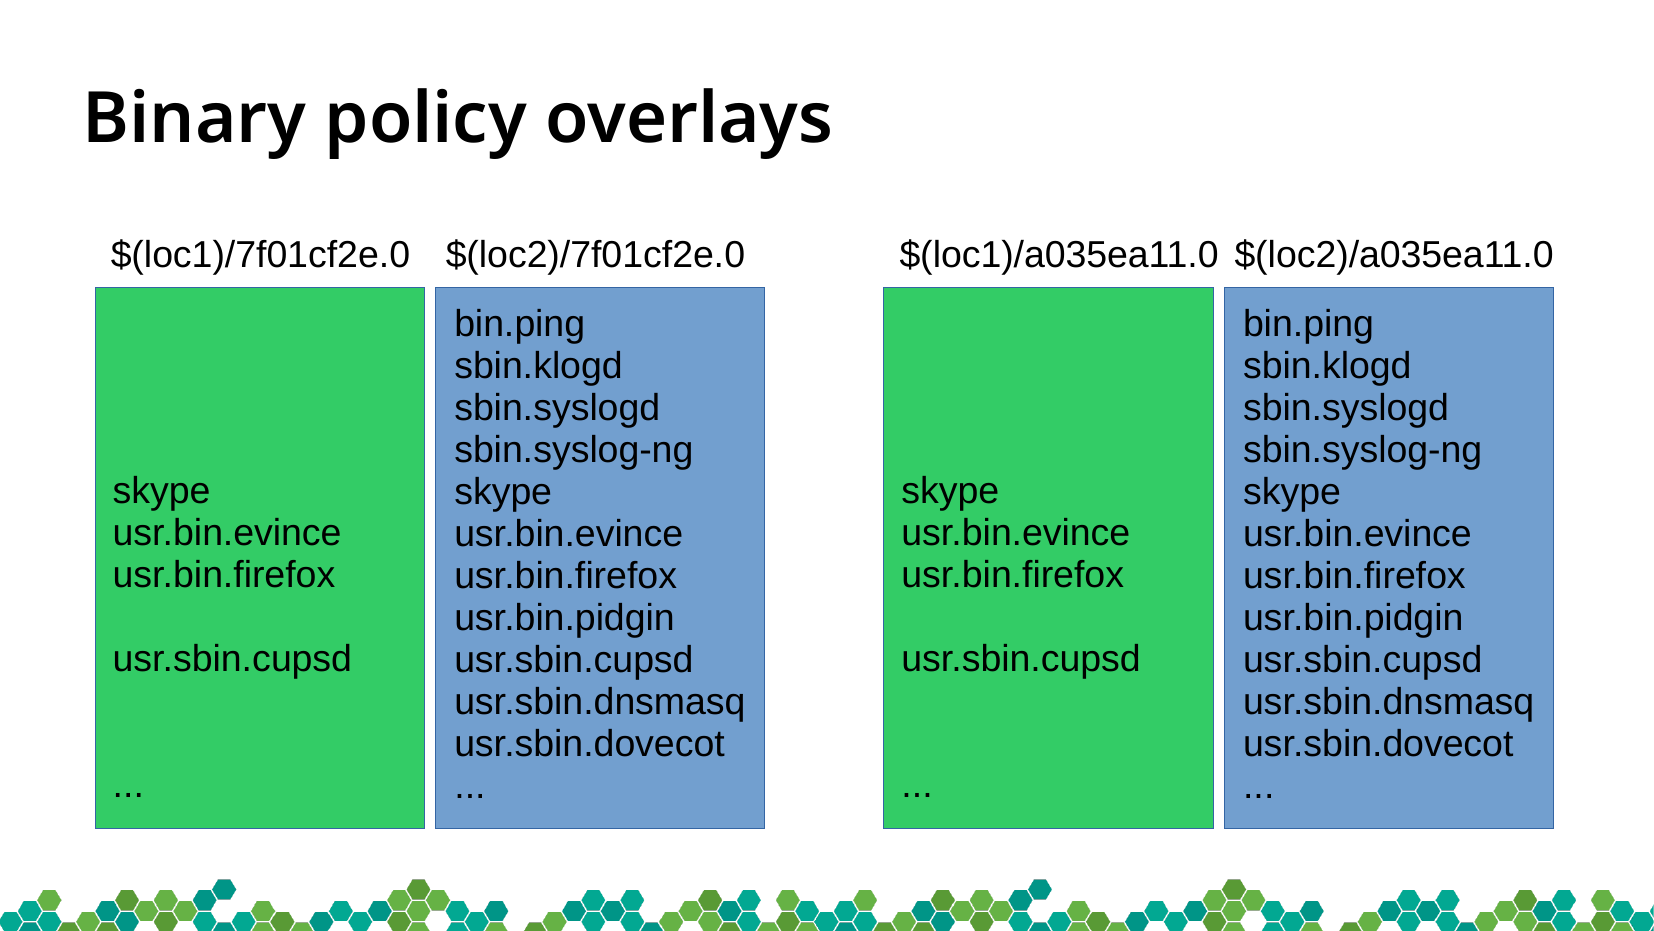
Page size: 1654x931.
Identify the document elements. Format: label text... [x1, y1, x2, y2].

text_box $(loc2)/a035ea11.0 [1219, 226, 1572, 283]
text_box [883, 287, 1214, 829]
text_box [1224, 287, 1554, 829]
text_box bin.ping sbin.klogd sbin.syslogd sbin.syslog-ng skype usr.bin.evince usr.bin.firefox usr.bin.pidgin usr.sbin.cupsd usr.sbin.dnsmasq usr.sbin.dovecot ... [1228, 294, 1550, 856]
picture [0, 871, 1654, 931]
text_box $(loc1)/a035ea11.0 [884, 225, 1237, 283]
text_box bin.ping sbin.klogd sbin.syslogd sbin.syslog-ng skype usr.bin.evince usr.bin.firefox usr.bin.pidgin usr.sbin.cupsd usr.sbin.dnsmasq usr.sbin.dovecot ... [439, 294, 761, 856]
text_box skype usr.bin.evince usr.bin.firefox usr.sbin.cupsd ... [886, 293, 1156, 855]
title Binary policy overlays [82, 37, 1571, 193]
text_box $(loc1)/7f01cf2e.0 [96, 225, 426, 283]
text_box [435, 287, 765, 829]
text_box [95, 287, 425, 829]
text_box skype usr.bin.evince usr.bin.firefox usr.sbin.cupsd ... [97, 293, 367, 855]
text_box $(loc2)/7f01cf2e.0 [430, 226, 761, 283]
